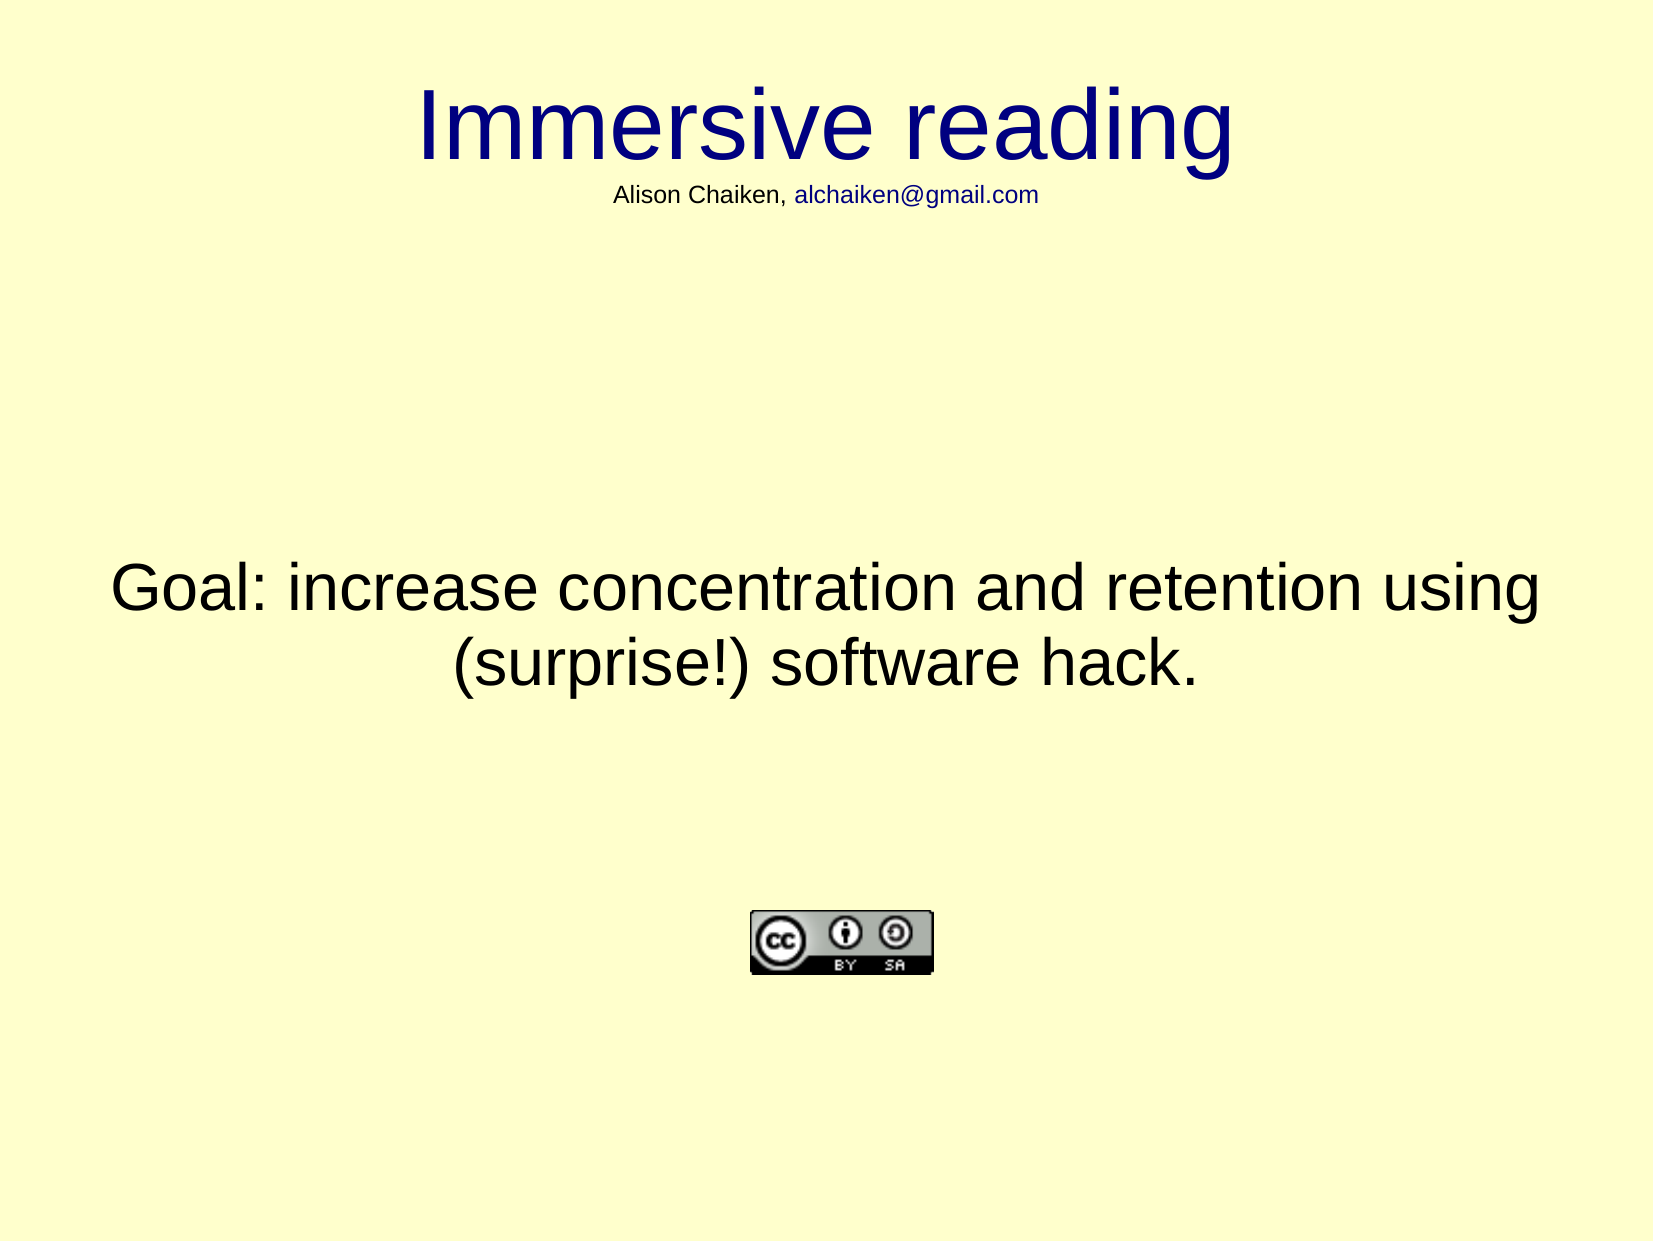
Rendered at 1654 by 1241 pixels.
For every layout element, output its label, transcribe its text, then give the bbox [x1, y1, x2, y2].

picture [750, 910, 934, 976]
title Immersive reading Alison Chaiken, alchaiken@gmail.com [82, 49, 1571, 257]
subtitle Goal: increase concentration and retention using (surprise!) software hack. [82, 290, 1571, 1109]
